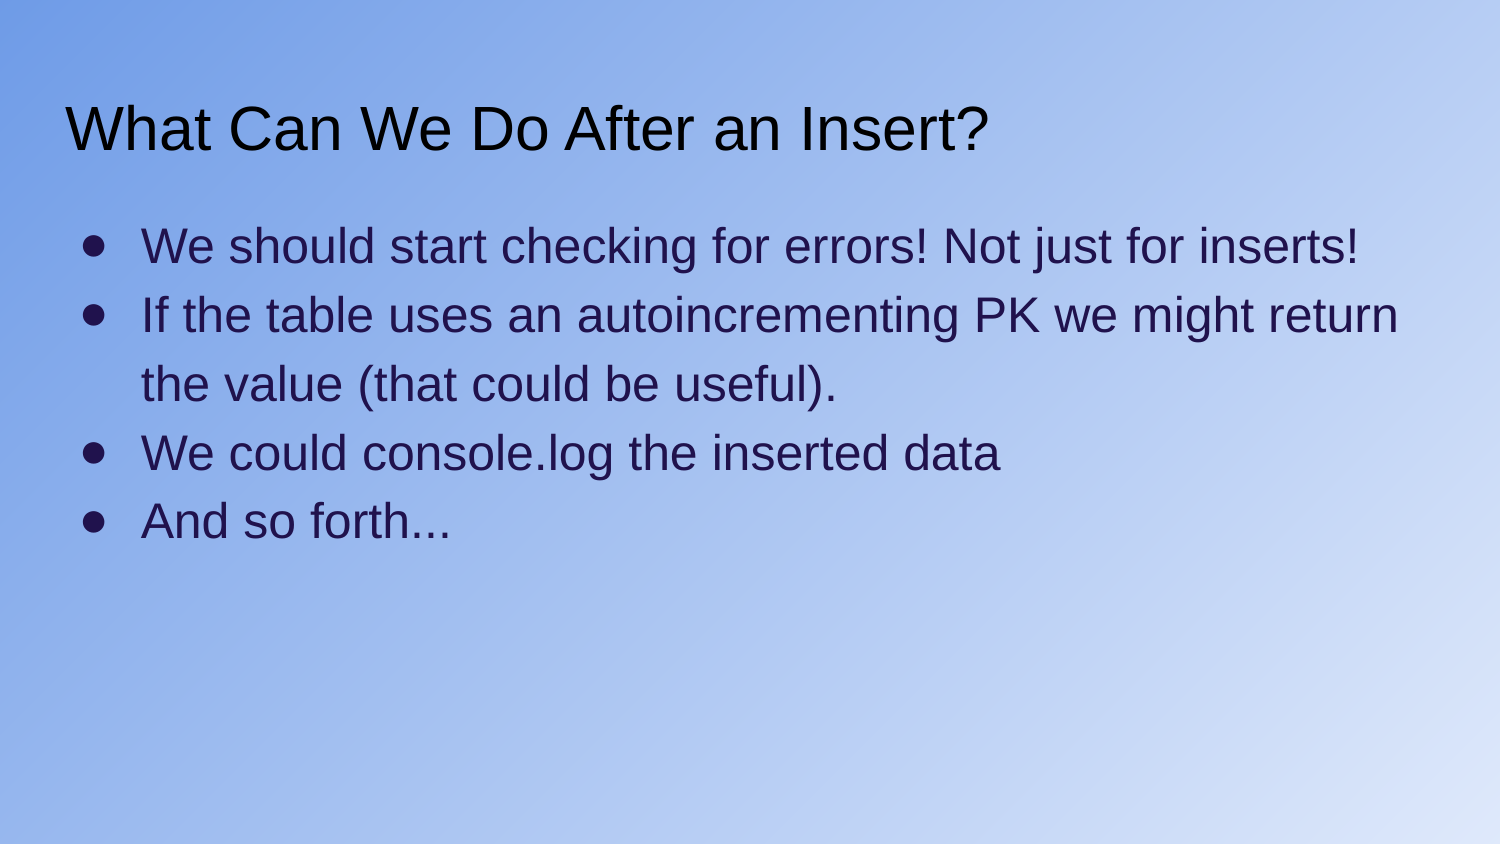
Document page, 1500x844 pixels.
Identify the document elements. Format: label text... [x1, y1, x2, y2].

text_box What Can We Do After an Insert? [51, 72, 1449, 167]
text_box We should start checking for errors! Not just for inserts! If the table uses an autoincrementing PK we might return the value (that could be useful). We could console.log the inserted data And so forth... [51, 189, 1449, 750]
